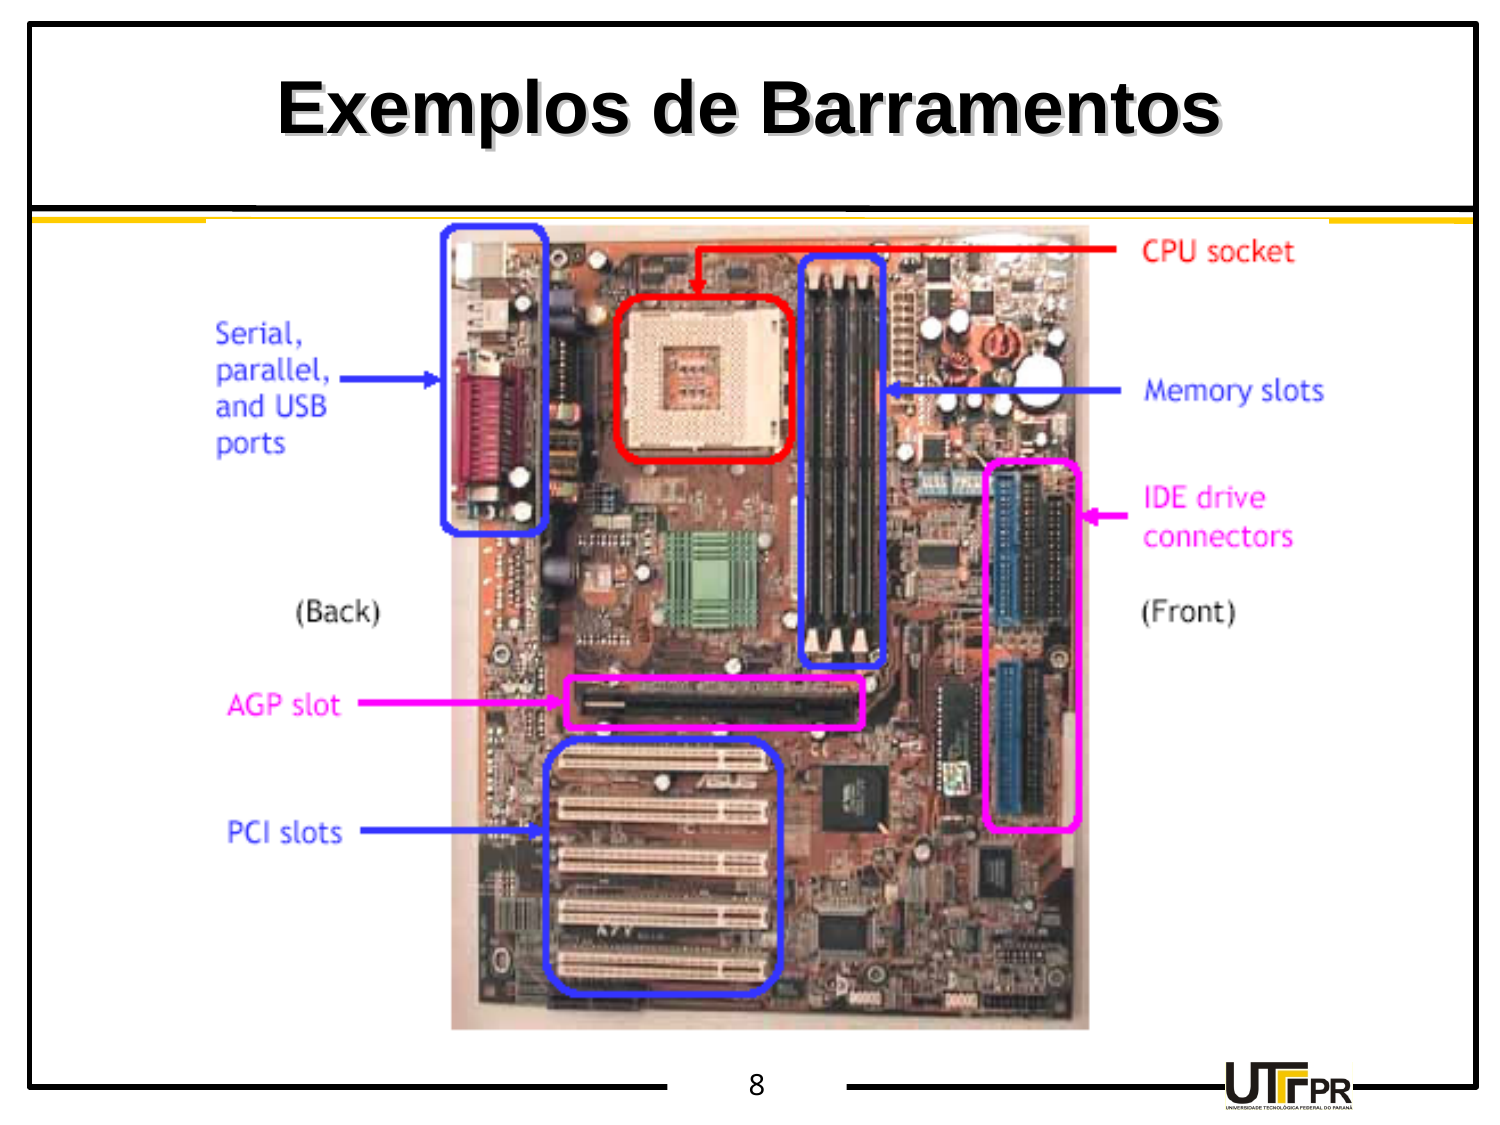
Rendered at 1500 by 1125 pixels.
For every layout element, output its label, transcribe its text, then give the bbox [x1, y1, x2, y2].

picture [206, 219, 1329, 1035]
picture [1225, 1062, 1353, 1110]
title Exemplos de Barramentos [41, 65, 1459, 158]
